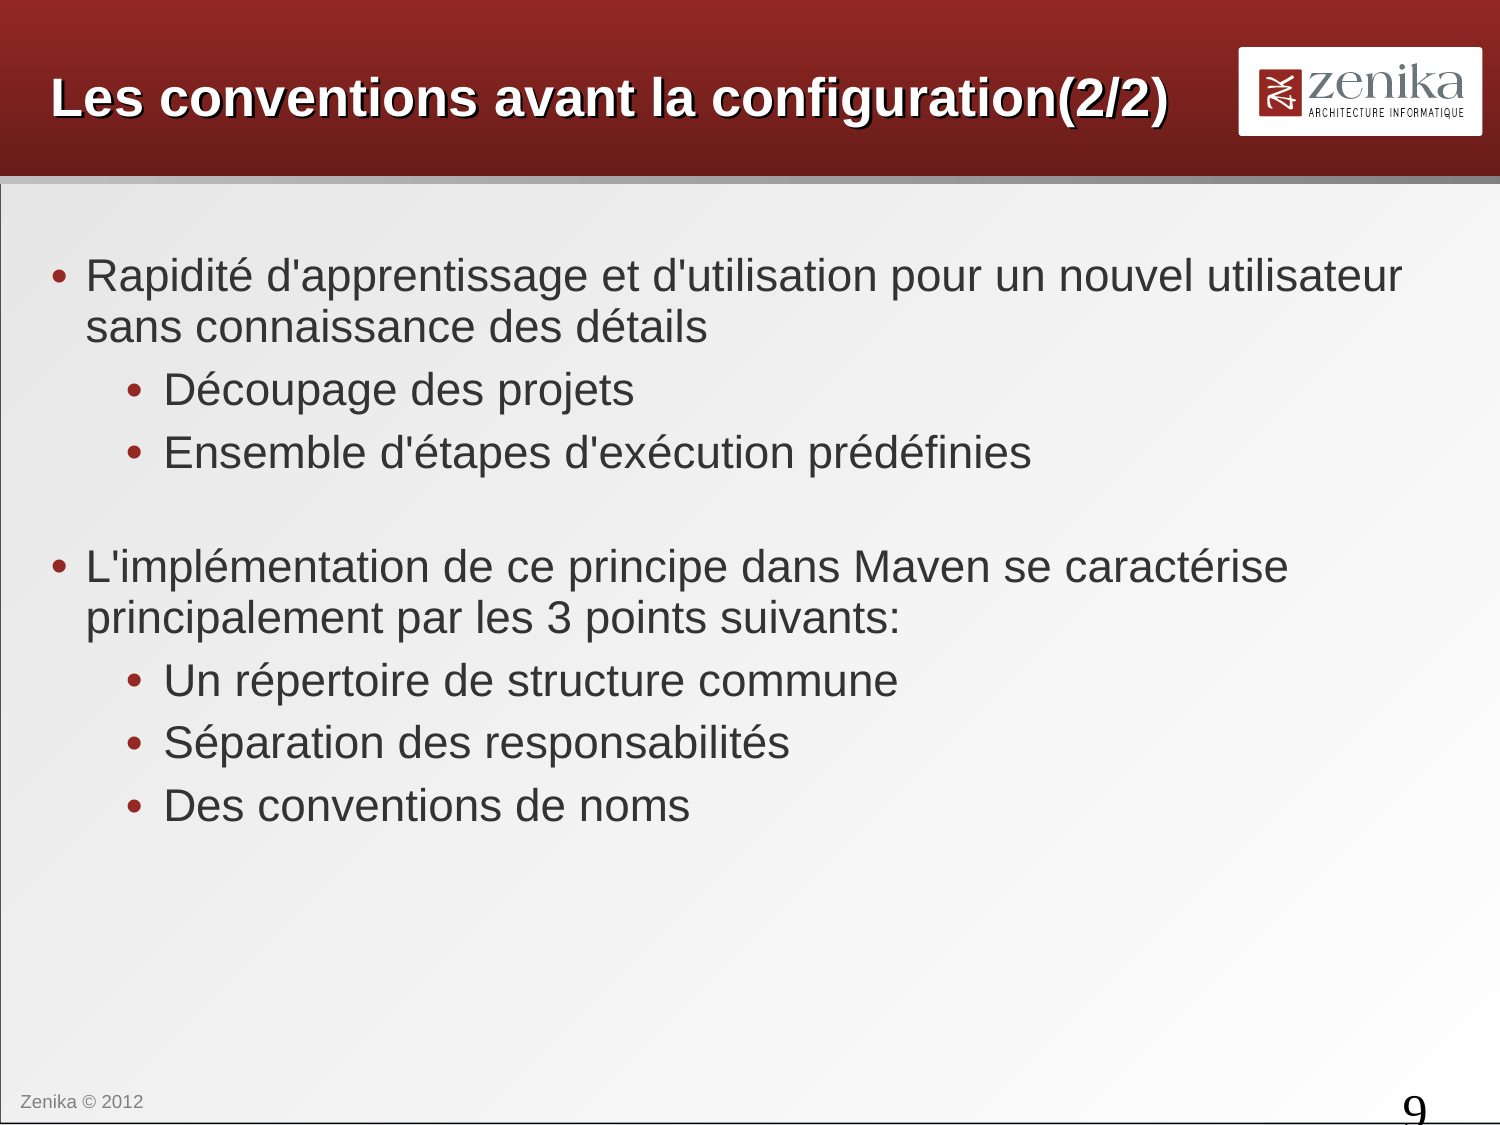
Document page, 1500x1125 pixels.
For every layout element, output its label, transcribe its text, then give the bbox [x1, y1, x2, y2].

picture [1257, 58, 1464, 125]
title Les conventions avant la configuration(2/2) [50, 22, 1206, 172]
list Rapidité d'apprentissage et d'utilisation pour un nouvel utilisateur sans connaissance des détails Découpage des projets Ensemble d'étapes d'exécution prédéfinies L'implémentation de ce principe dans Maven se caractérise principalement par les 3 points suivants: Un répertoire de structure commune Séparation des responsabilités Des conventions de noms [50, 249, 1435, 1079]
